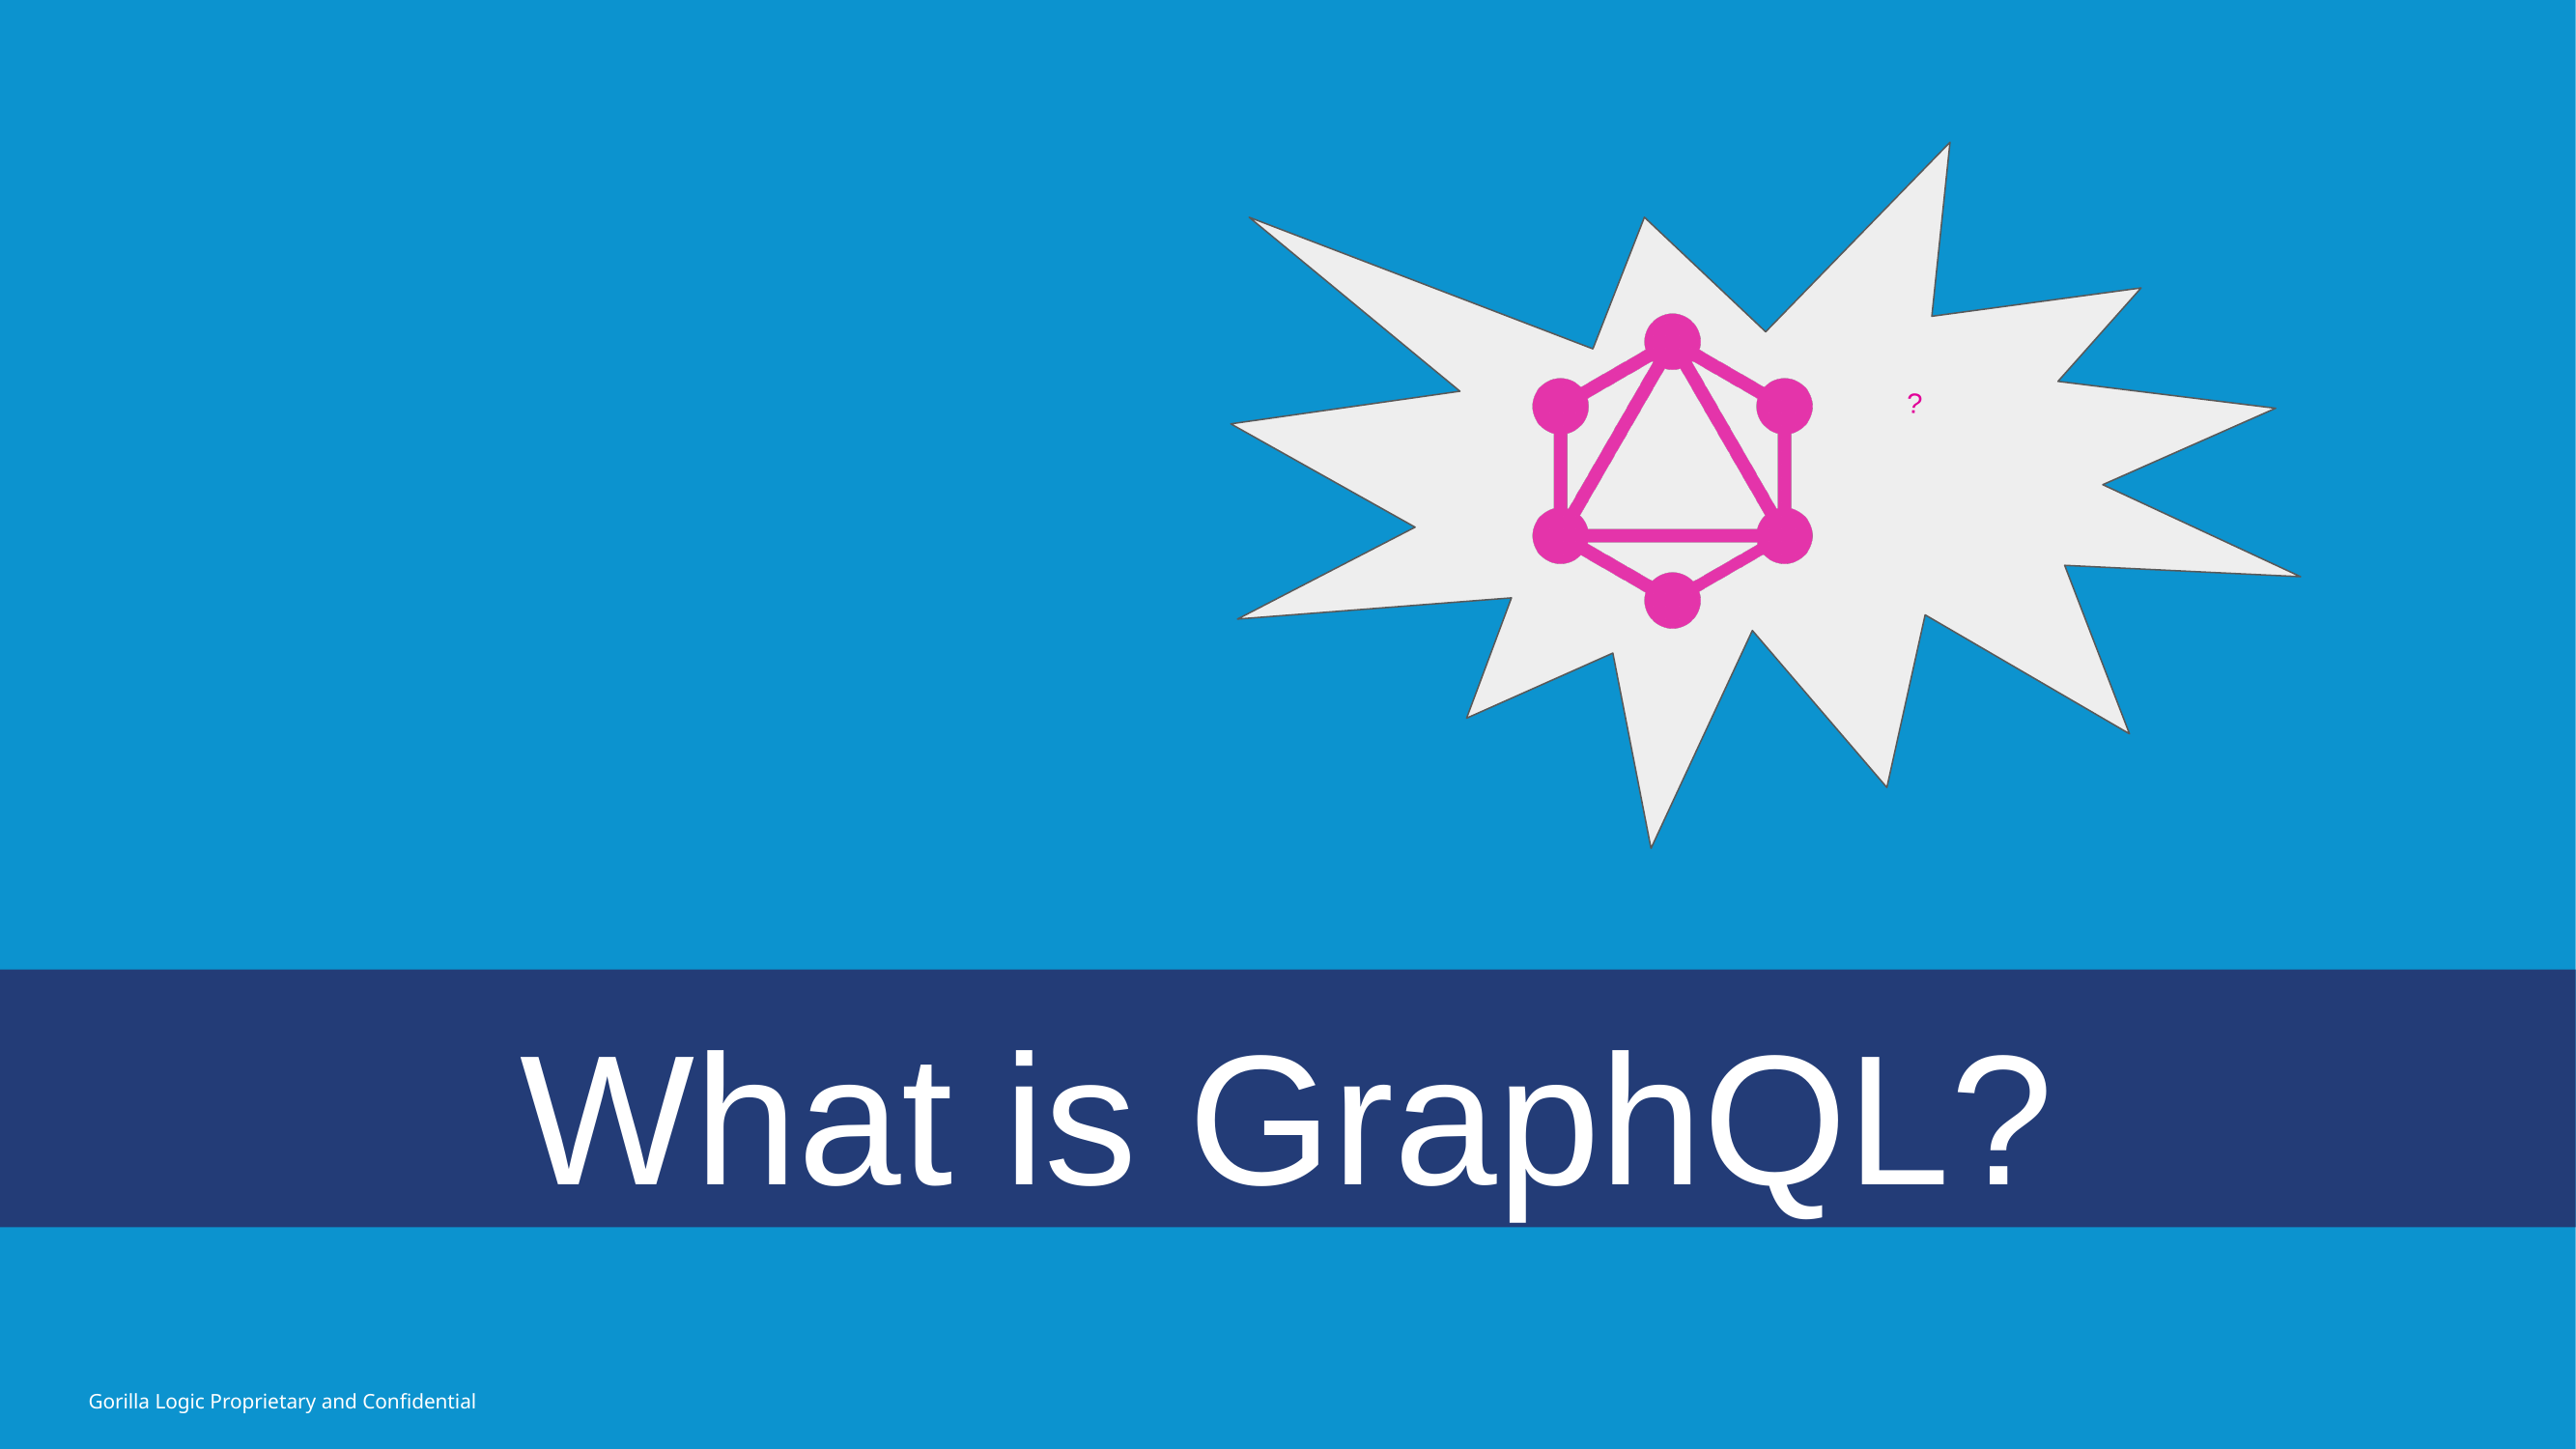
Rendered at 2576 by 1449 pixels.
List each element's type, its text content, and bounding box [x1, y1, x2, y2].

text_box [1607, 216, 1743, 310]
text_box [1753, 142, 2301, 788]
text_box Gorilla Logic Proprietary and Confidential [77, 1385, 608, 1411]
title What is GraphQL? [274, 949, 2301, 1248]
text_box ? [1833, 374, 1984, 617]
picture [1512, 310, 1833, 632]
text_box [0, 969, 274, 1228]
text_box [2301, 969, 2576, 1228]
text_box [1231, 216, 1752, 849]
